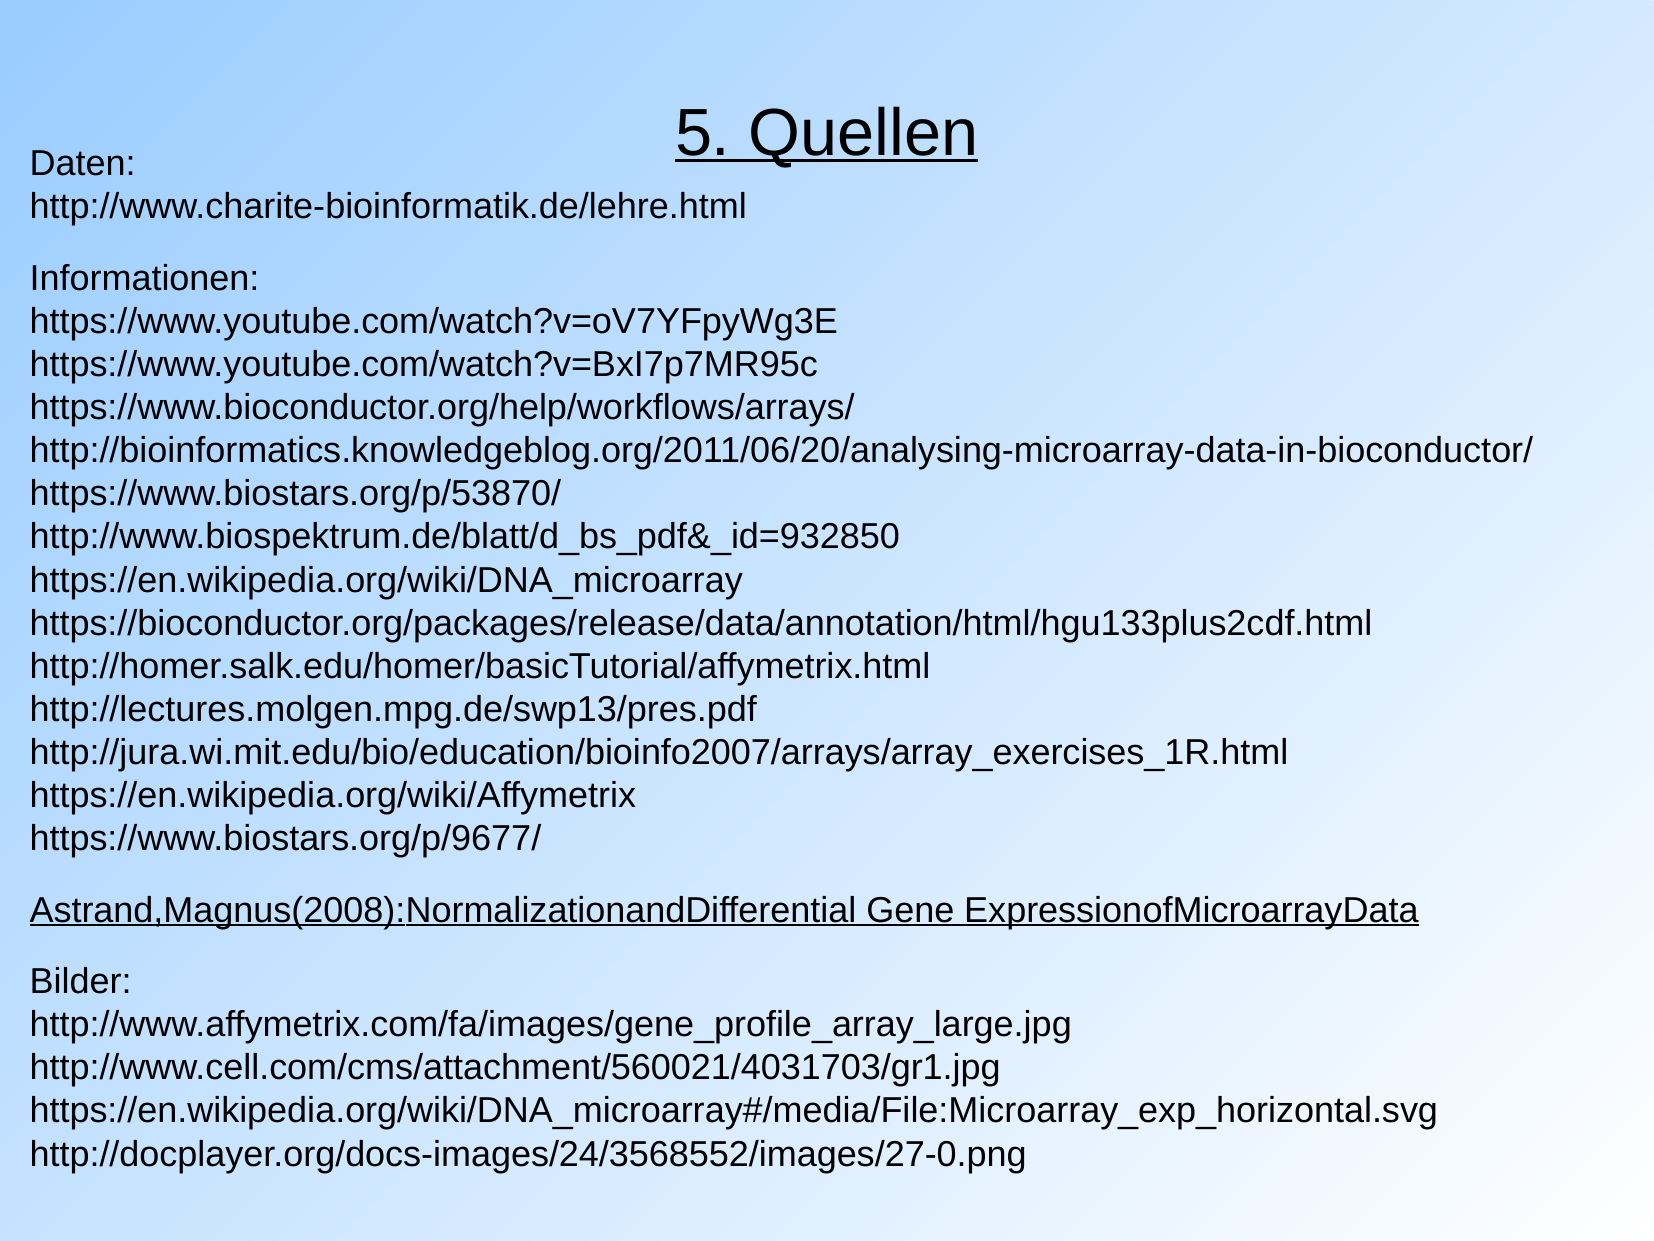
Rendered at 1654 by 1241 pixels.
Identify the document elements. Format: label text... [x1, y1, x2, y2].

list Daten: http://www.charite-bioinformatik.de/lehre.html Informationen: https://www.youtube.com/watch?v=oV7YFpyWg3E https://www.youtube.com/watch?v=BxI7p7MR95c https://www.bioconductor.org/help/workflows/arrays/ http://bioinformatics.knowledgeblog.org/2011/06/20/analysing-microarray-data-in-bioconductor/ https://www.biostars.org/p/53870/ http://www.biospektrum.de/blatt/d_bs_pdf&_id=932850 https://en.wikipedia.org/wiki/DNA_microarray https://bioconductor.org/packages/release/data/annotation/html/hgu133plus2cdf.html http://homer.salk.edu/homer/basicTutorial/affymetrix.html http://lectures.molgen.mpg.de/swp13/pres.pdf http://jura.wi.mit.edu/bio/education/bioinfo2007/arrays/array_exercises_1R.html https://en.wikipedia.org/wiki/Affymetrix https://www.biostars.org/p/9677/ Astrand,Magnus(2008): Normalization and Differential Gene Expression of Microarray Data Bilder: http://www.affymetrix.com/fa/images/gene_profile_array_large.jpg http://www.cell.com/cms/attachment/560021/4031703/gr1.jpghttps://en.wikipedia.org/wiki/DNA_microarray#/media/File:Microarray_exp_horizontal.svg http://docplayer.org/docs-images/24/3568552/images/27-0.png [29, 139, 1654, 1174]
title 5. Quellen [0, 0, 1654, 257]
